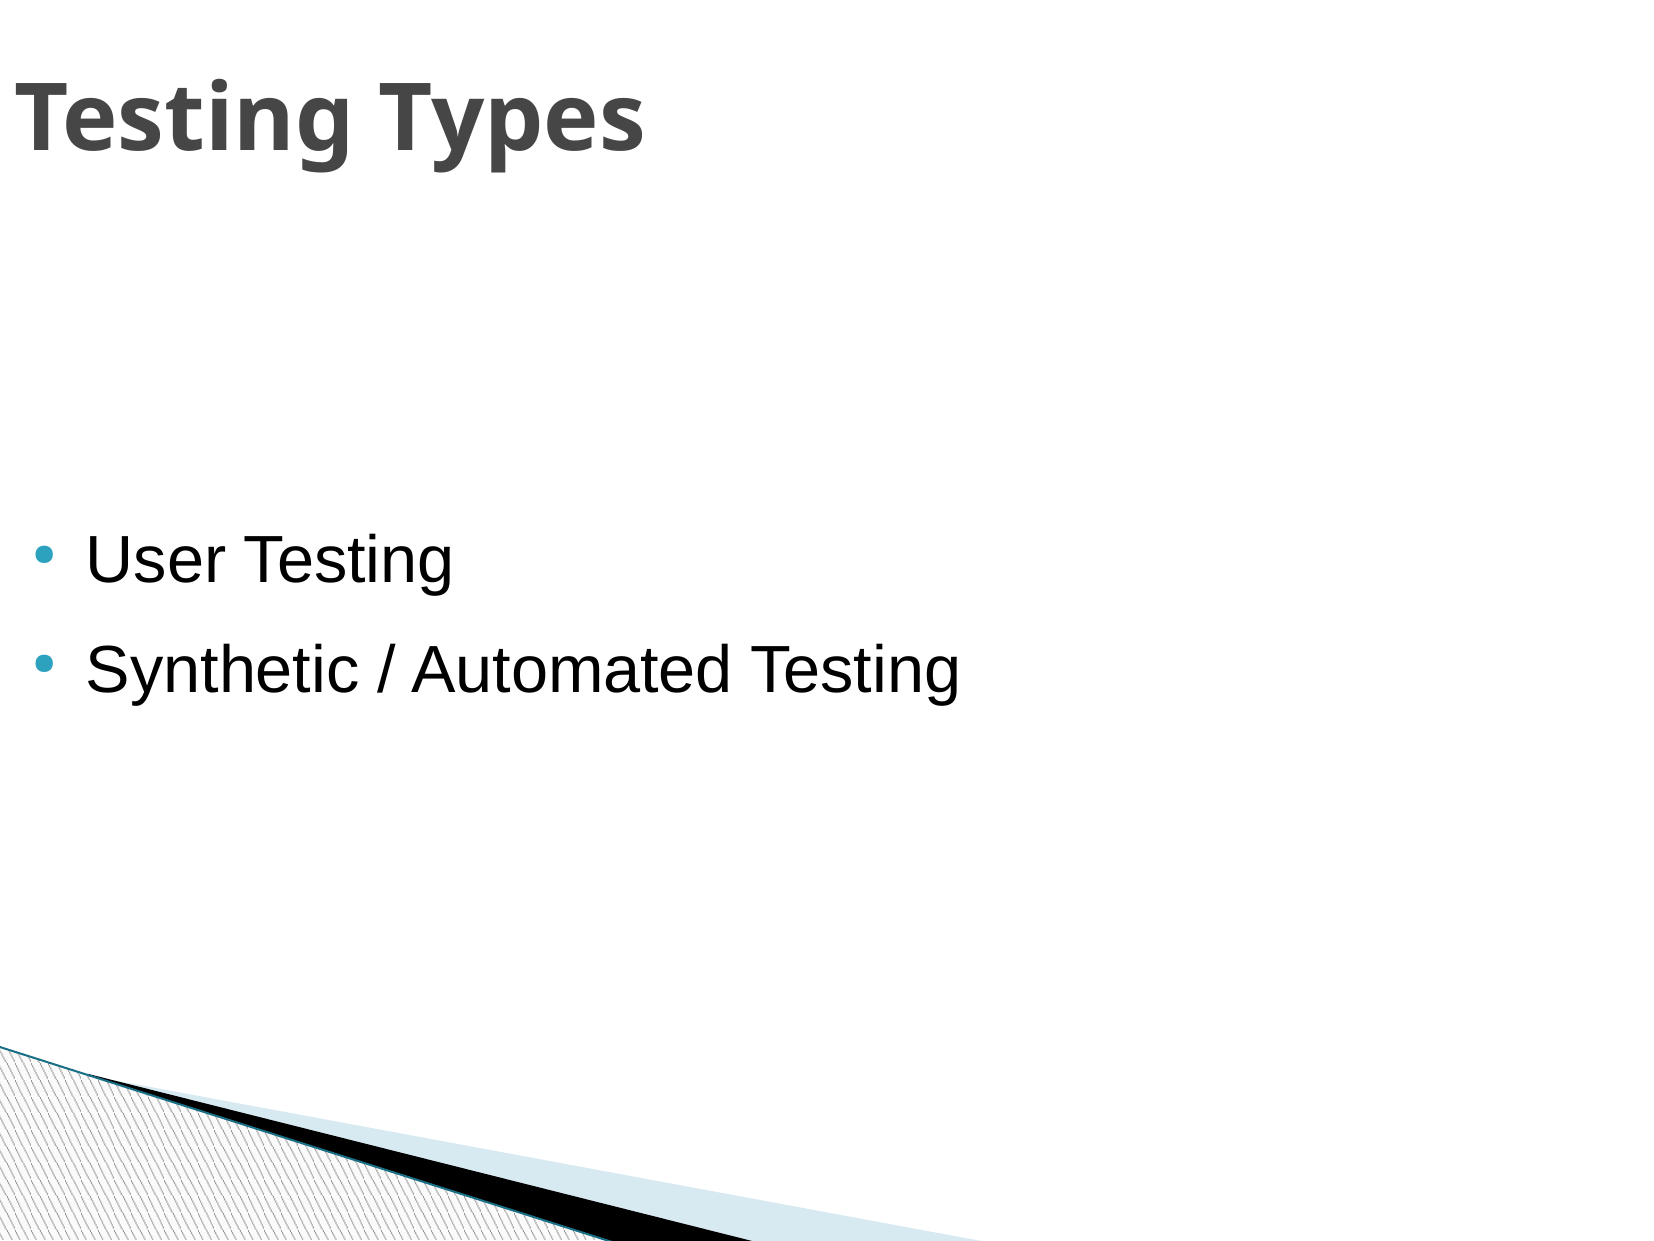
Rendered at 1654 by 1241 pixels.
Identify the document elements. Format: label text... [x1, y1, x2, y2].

picture [0, 1109, 602, 1241]
title Testing Types [0, 49, 1489, 257]
list User Testing Synthetic / Automated Testing [0, 290, 1489, 1109]
